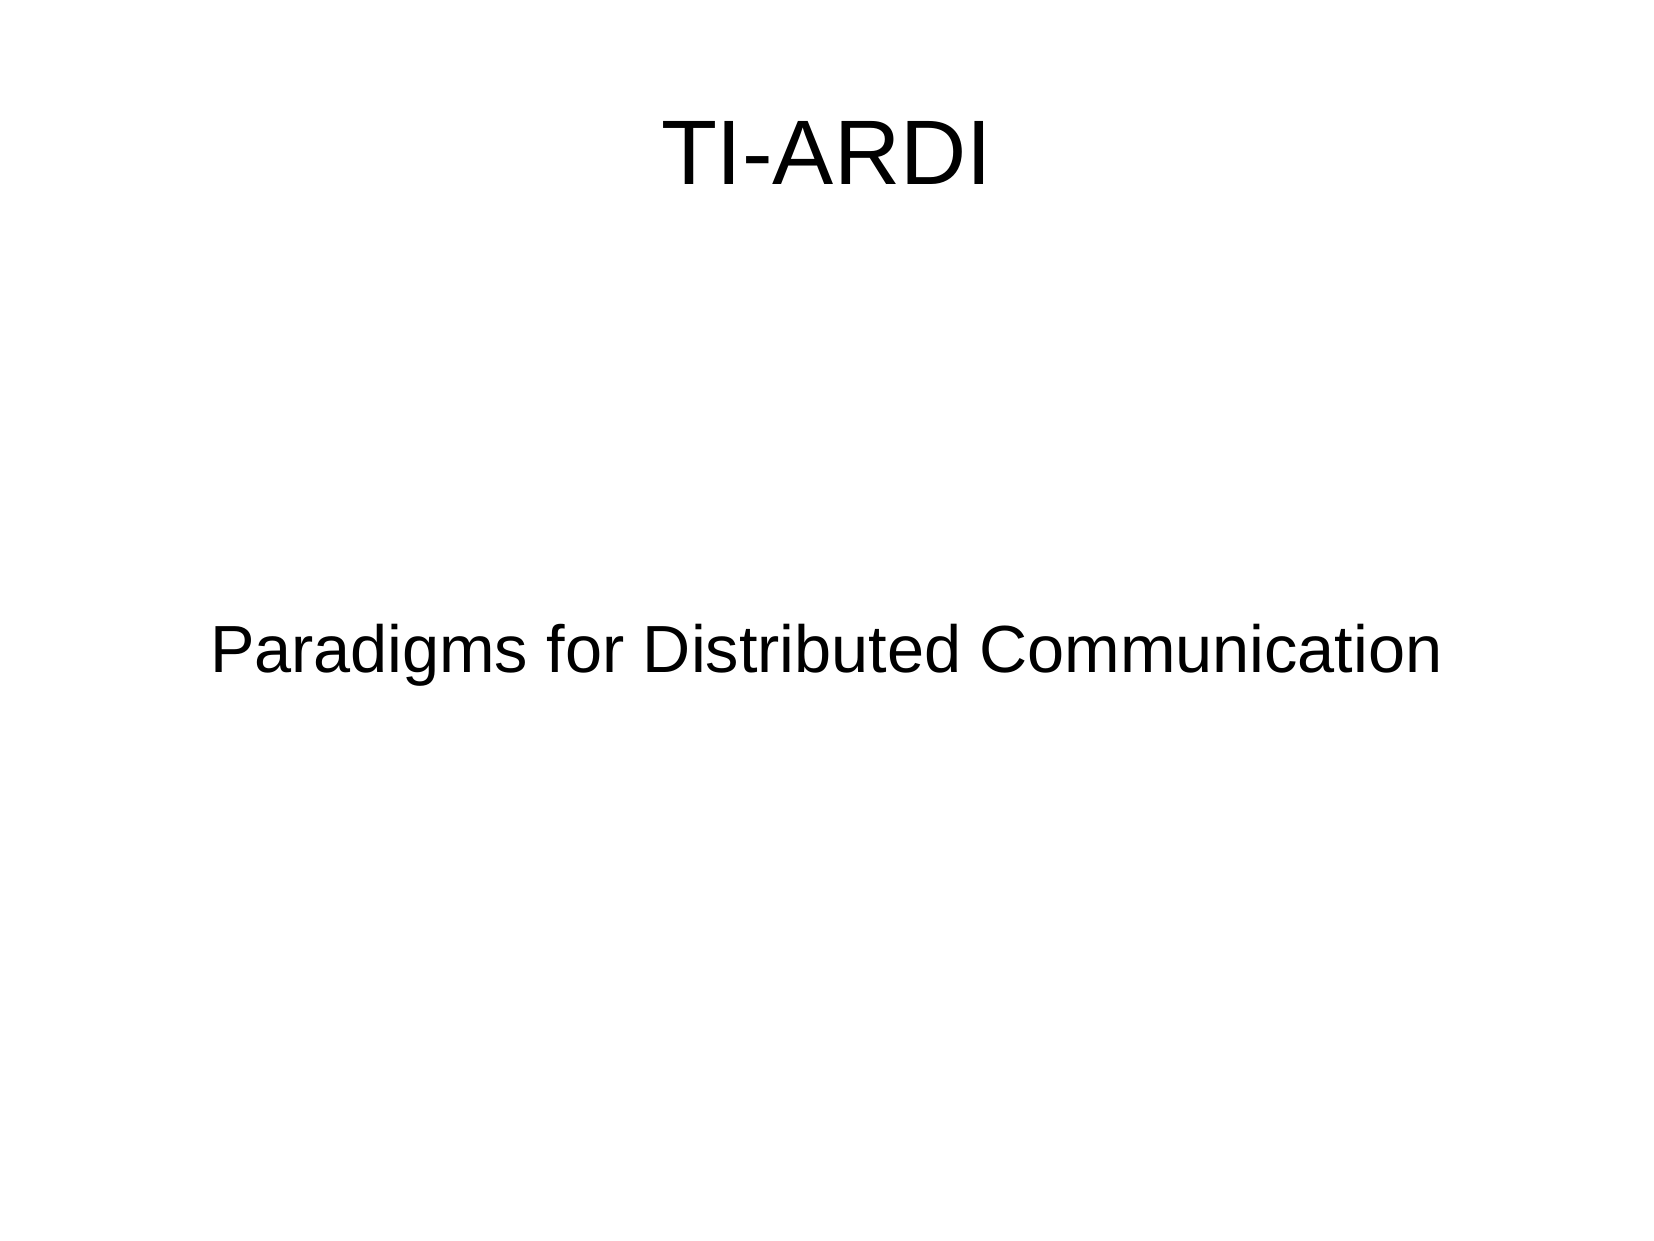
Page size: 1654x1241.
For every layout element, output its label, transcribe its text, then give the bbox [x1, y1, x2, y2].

subtitle Paradigms for Distributed Communication [82, 290, 1571, 1010]
title TI-ARDI [82, 49, 1571, 257]
